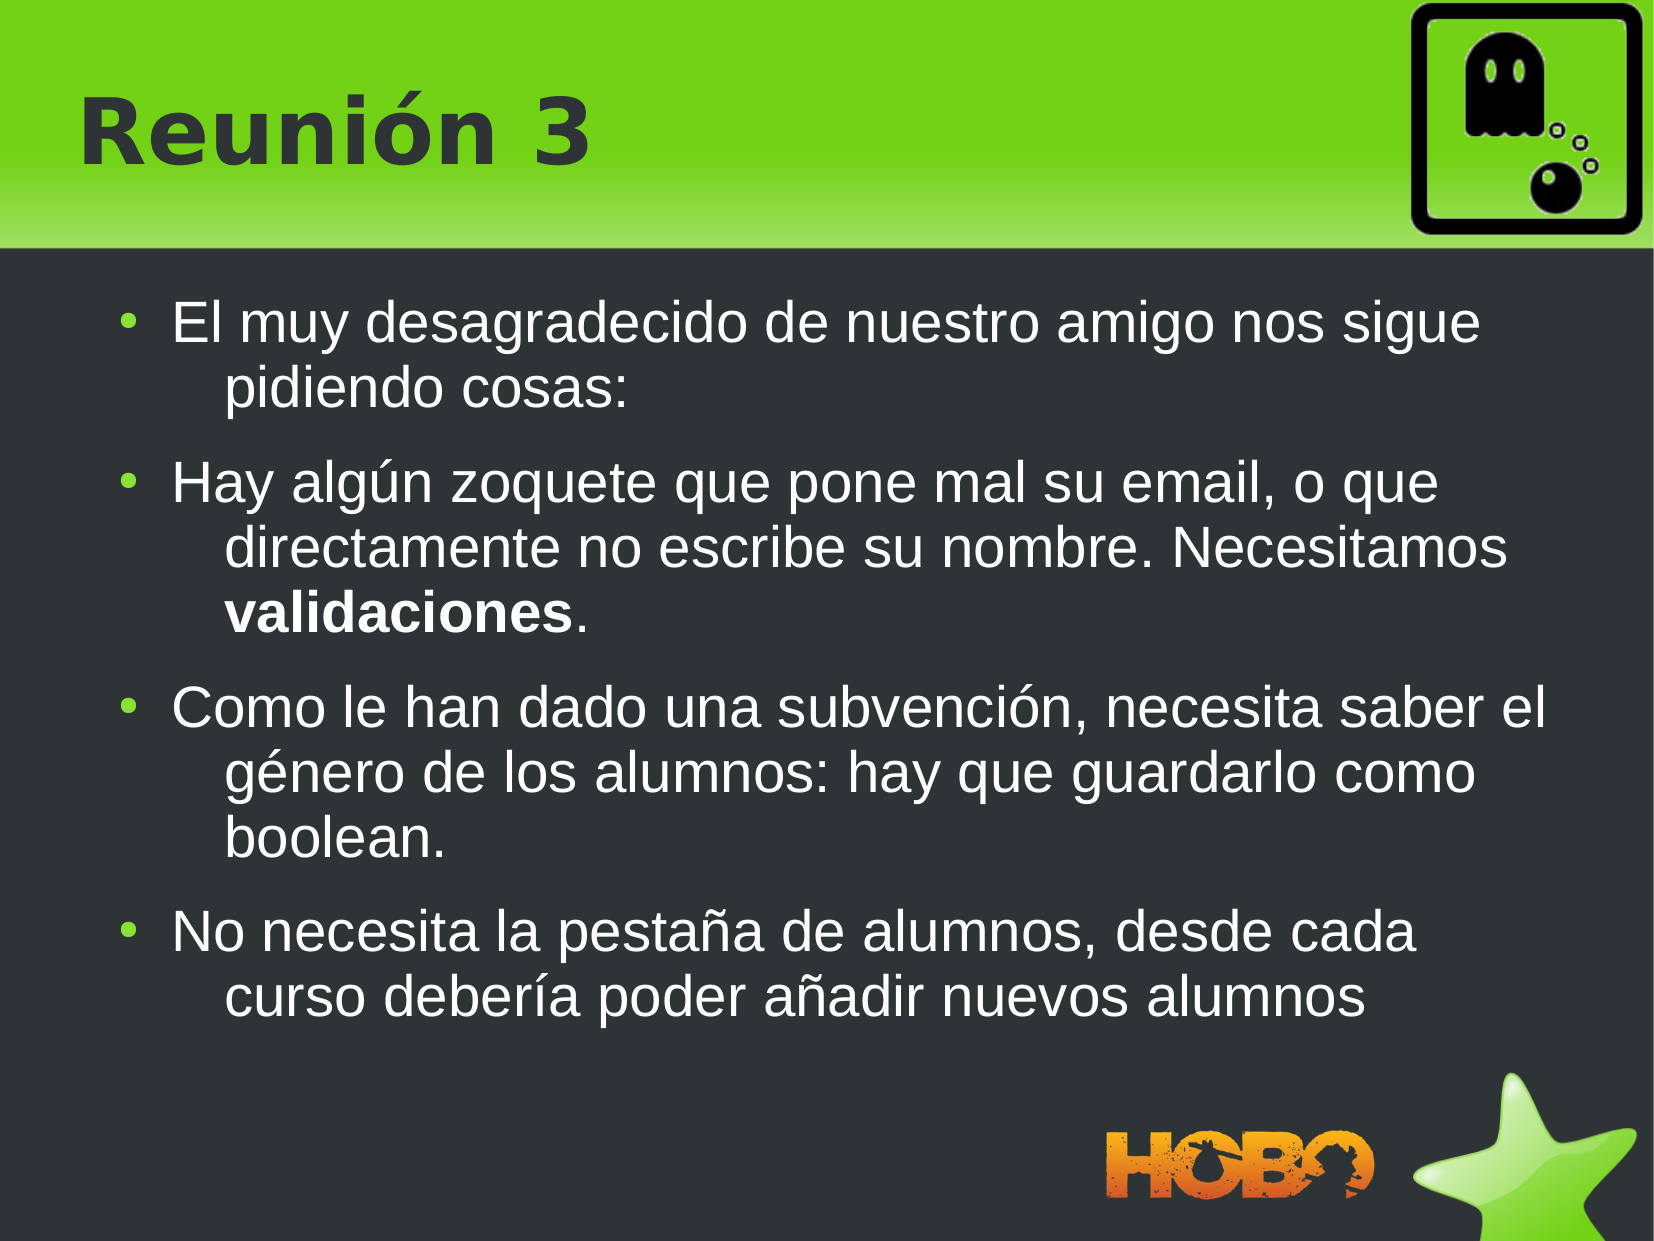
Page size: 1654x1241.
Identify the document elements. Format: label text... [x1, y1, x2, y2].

title Reunión 3 [76, 36, 1565, 229]
picture [0, 0, 1654, 1241]
list El muy desagradecido de nuestro amigo nos sigue pidiendo cosas: Hay algún zoquete que pone mal su email, o que directamente no escribe su nombre. Necesitamos validaciones. Como le han dado una subvención, necesita saber el género de los alumnos: hay que guardarlo como boolean. No necesita la pestaña de alumnos, desde cada curso debería poder añadir nuevos alumnos [82, 290, 1571, 1107]
